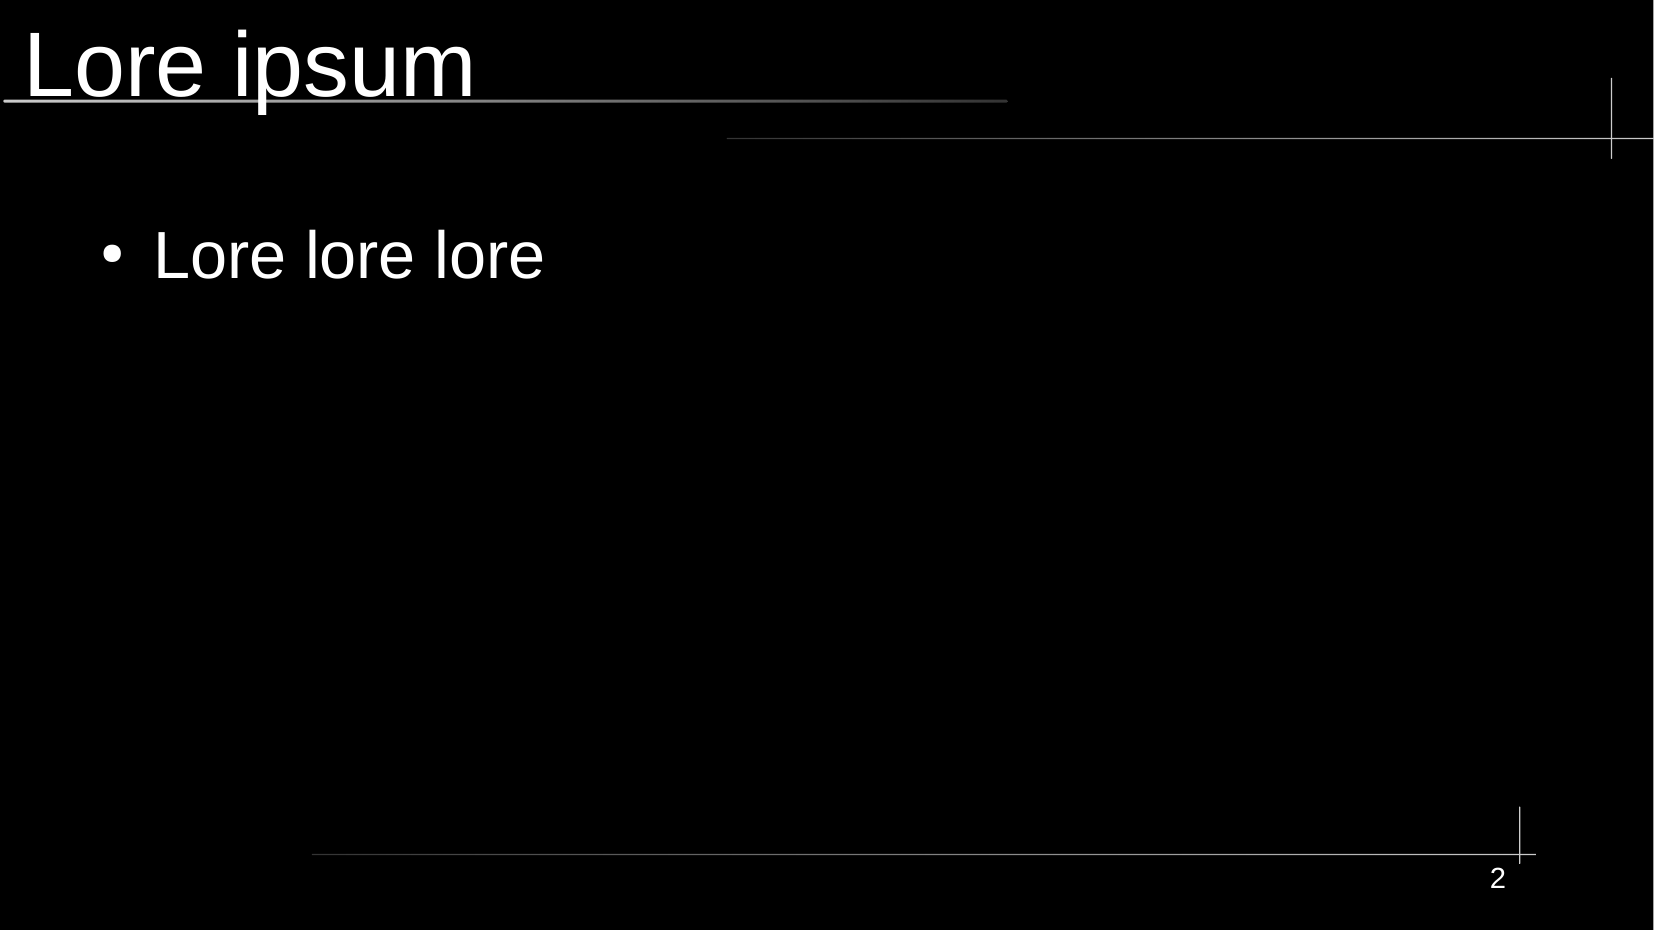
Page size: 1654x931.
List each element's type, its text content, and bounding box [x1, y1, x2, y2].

title Lore ipsum [23, 11, 1589, 119]
list Lore lore lore [82, 217, 1571, 758]
